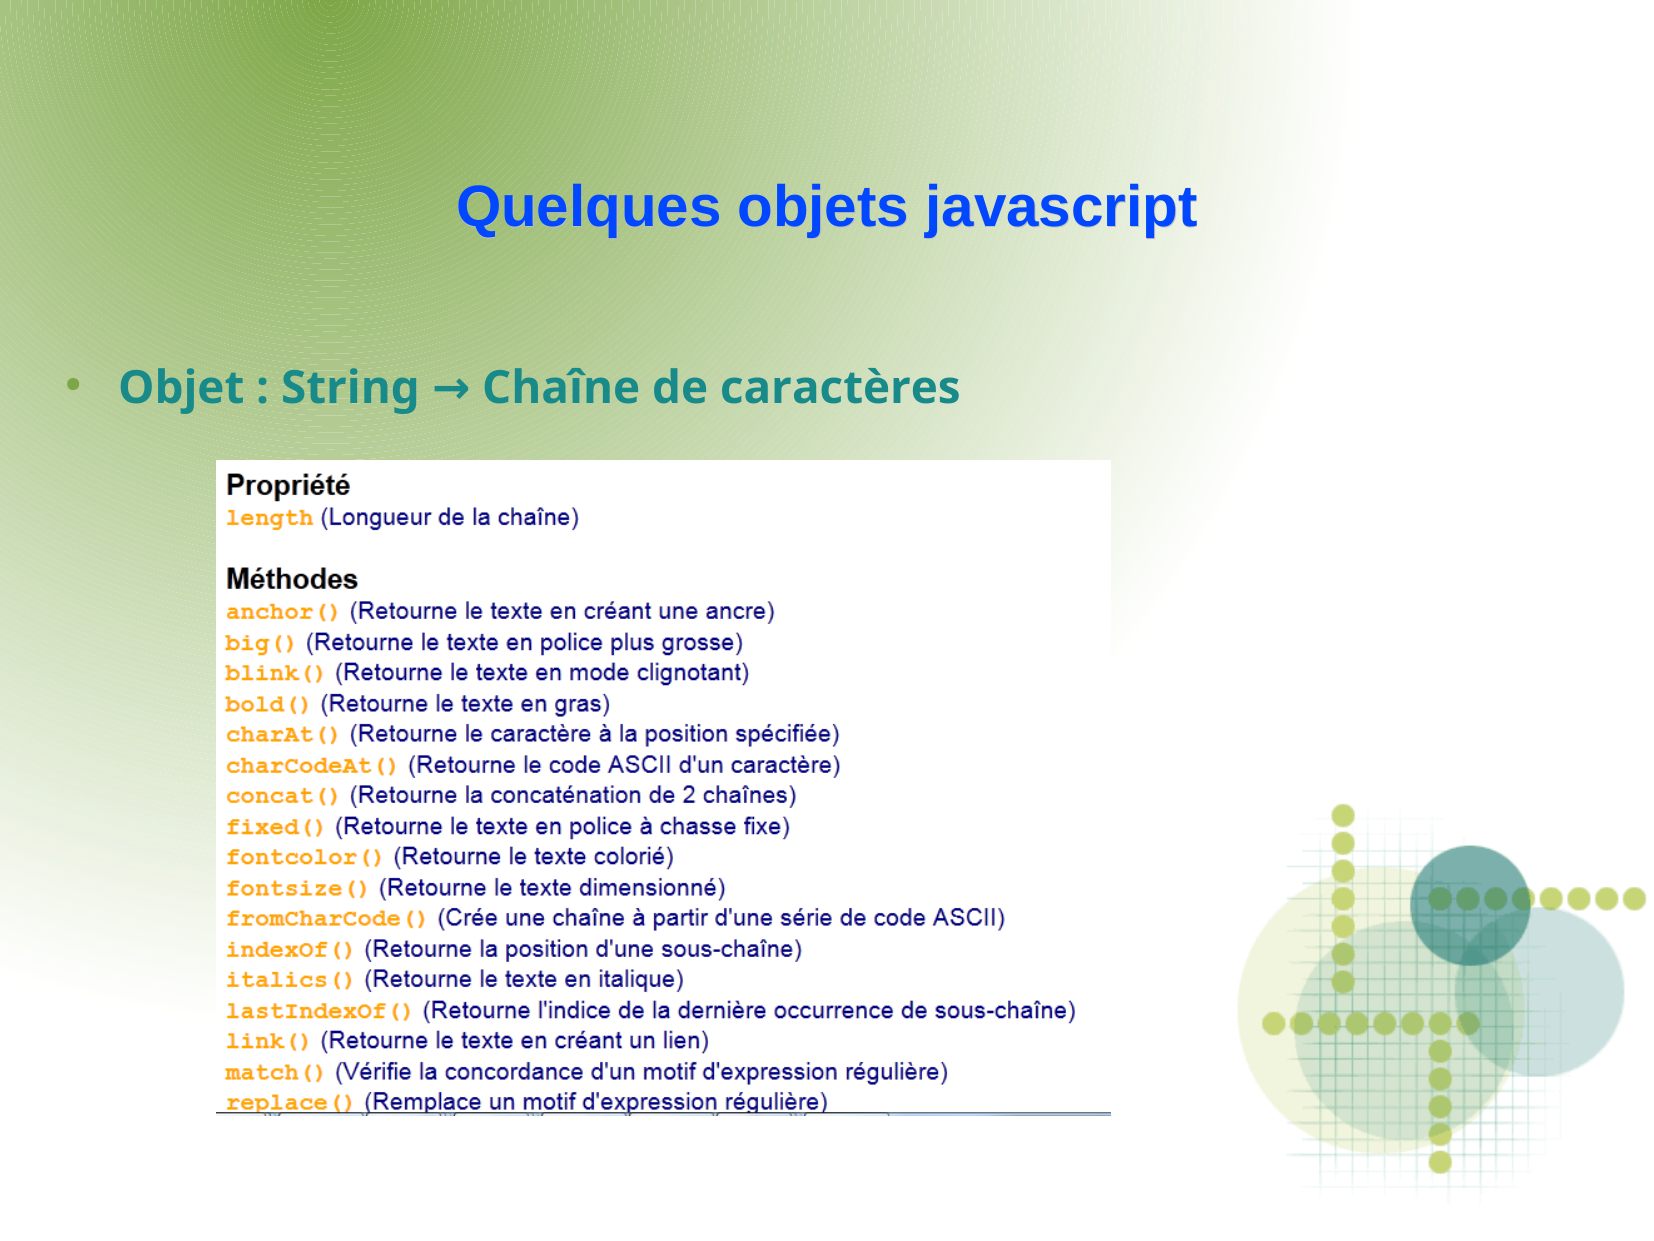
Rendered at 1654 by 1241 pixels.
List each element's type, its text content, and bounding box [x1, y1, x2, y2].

list Objet : String → Chaîne de caractères [47, 354, 1595, 423]
picture [216, 460, 1111, 1116]
picture [1224, 792, 1654, 1211]
title Quelques objets javascript [121, 102, 1534, 310]
